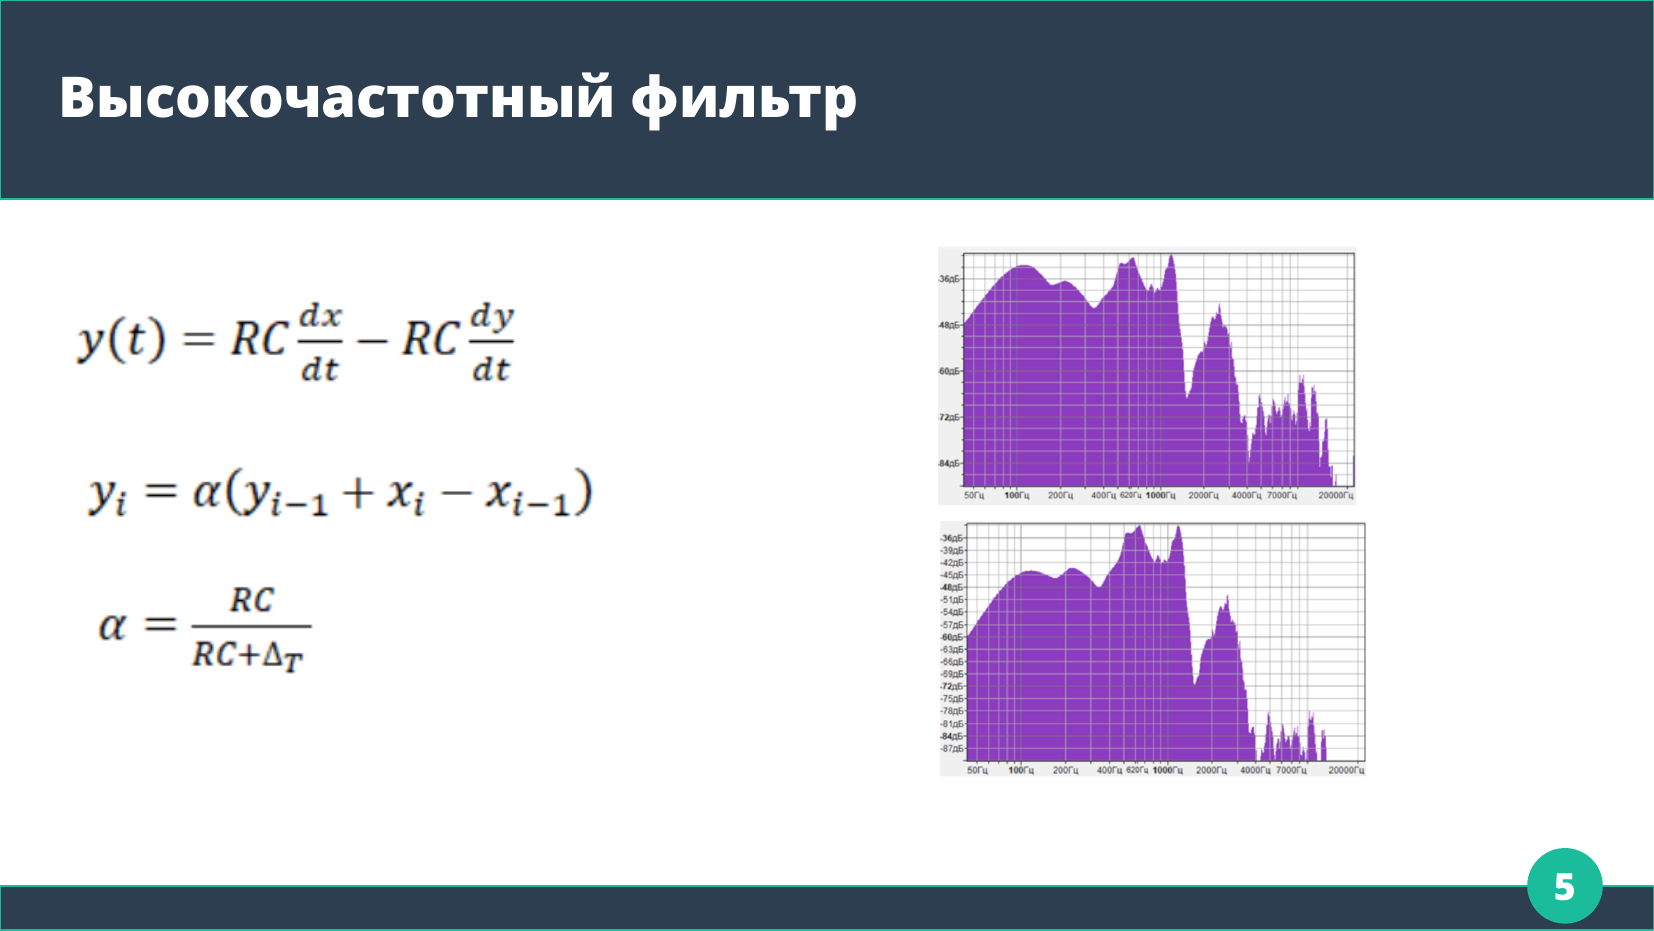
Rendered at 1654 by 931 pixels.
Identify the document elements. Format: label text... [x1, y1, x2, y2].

list [59, 243, 1595, 864]
picture [72, 452, 610, 541]
picture [931, 243, 1364, 507]
title Высокочастотный фильтр [59, 37, 1595, 156]
picture [90, 567, 327, 699]
picture [936, 519, 1366, 779]
picture [59, 283, 539, 399]
